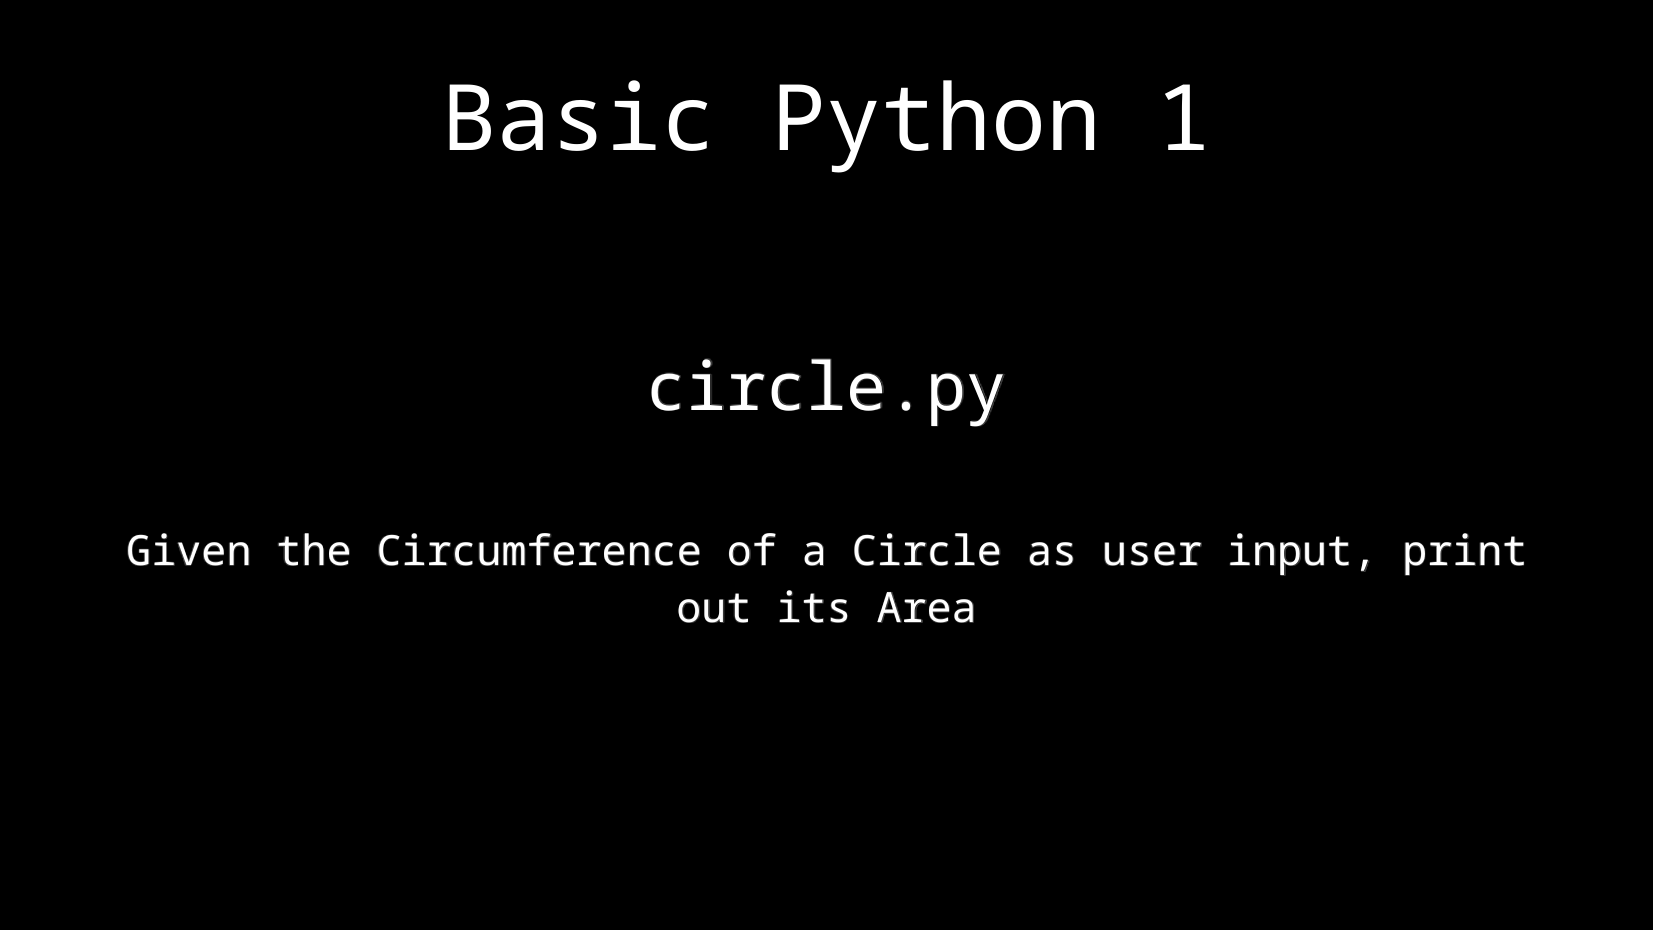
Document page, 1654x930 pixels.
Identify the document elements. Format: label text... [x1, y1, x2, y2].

subtitle circle.py Given the Circumference of a Circle as user input, print out its Area [82, 217, 1571, 757]
title Basic Python 1 [82, 37, 1571, 193]
